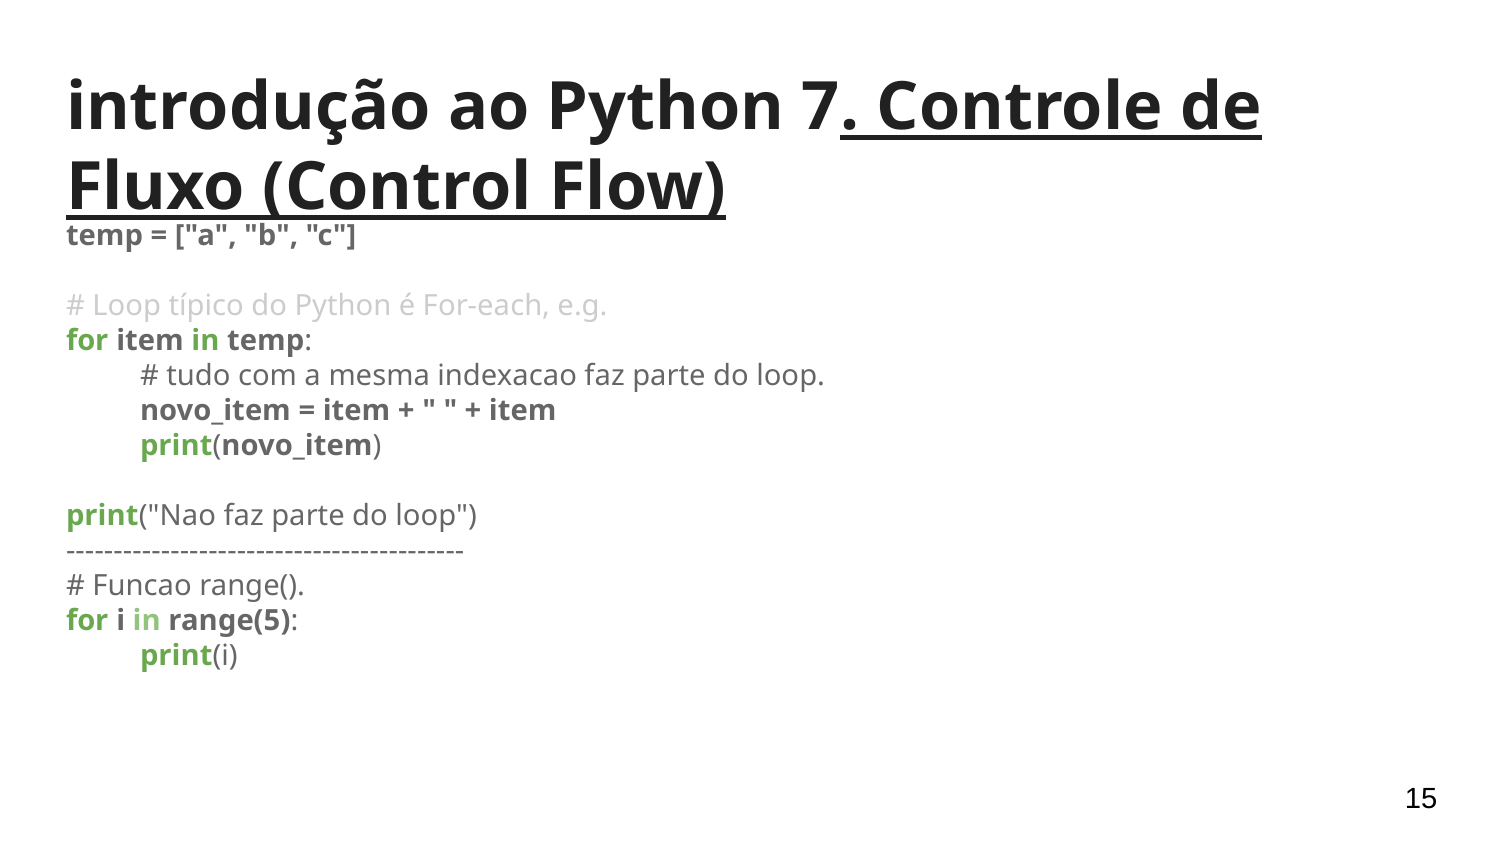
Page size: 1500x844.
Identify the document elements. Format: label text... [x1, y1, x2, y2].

list temp = ["a", "b", "c"] # Loop típico do Python é For-each, e.g. for item in temp: # tudo com a mesma indexacao faz parte do loop. novo_item = item + " " + item print(novo_item) print("Nao faz parte do loop") ------------------------------------------ # Funcao range(). for i in range(5): print(i) [51, 201, 1449, 750]
title introdução ao Python 7. Controle de Fluxo (Control Flow) [51, 48, 1449, 180]
slide_number <number> [1389, 764, 1480, 830]
